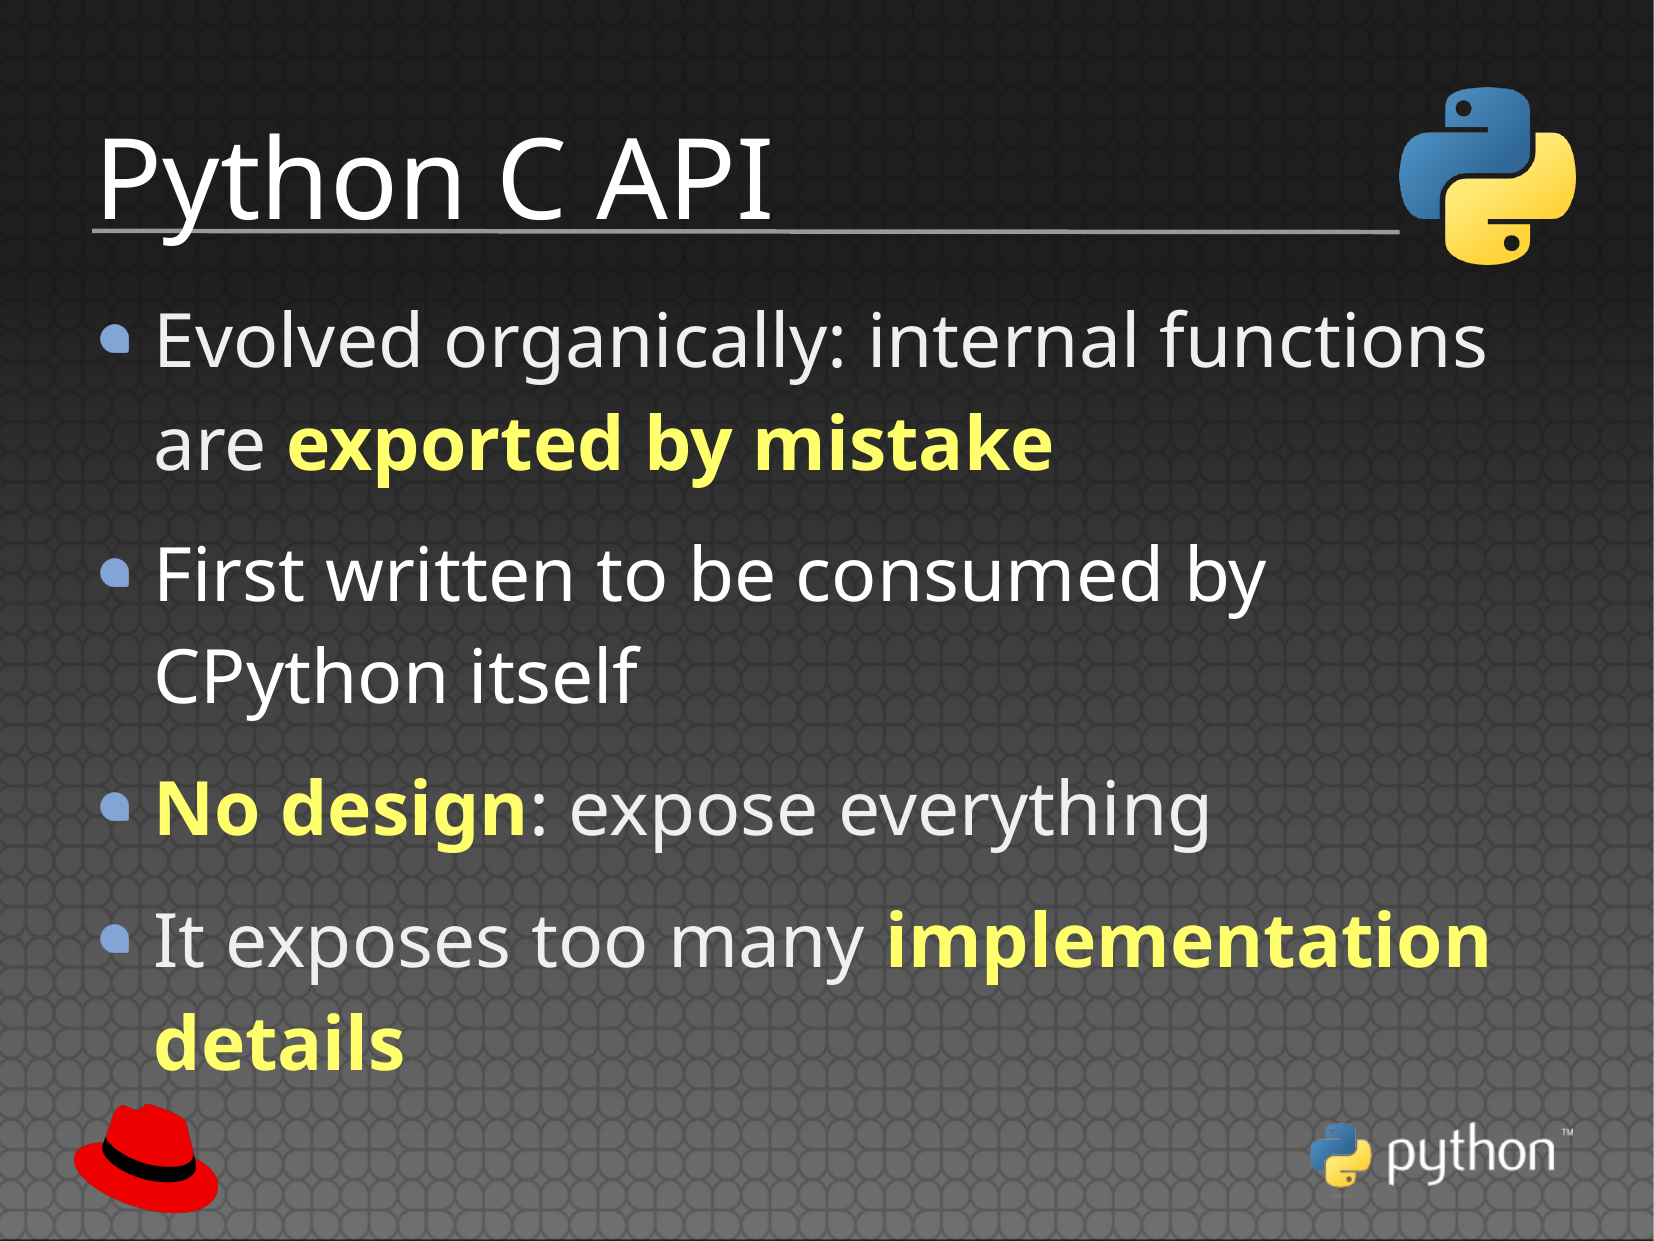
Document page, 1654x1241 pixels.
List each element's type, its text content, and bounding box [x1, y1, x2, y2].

list Evolved organically: internal functions are exported by mistake First written to be consumed by CPython itself No design: expose everything It exposes too many implementation details [82, 287, 1573, 1135]
title Python C API [94, 100, 1426, 251]
picture [0, 0, 1654, 1241]
